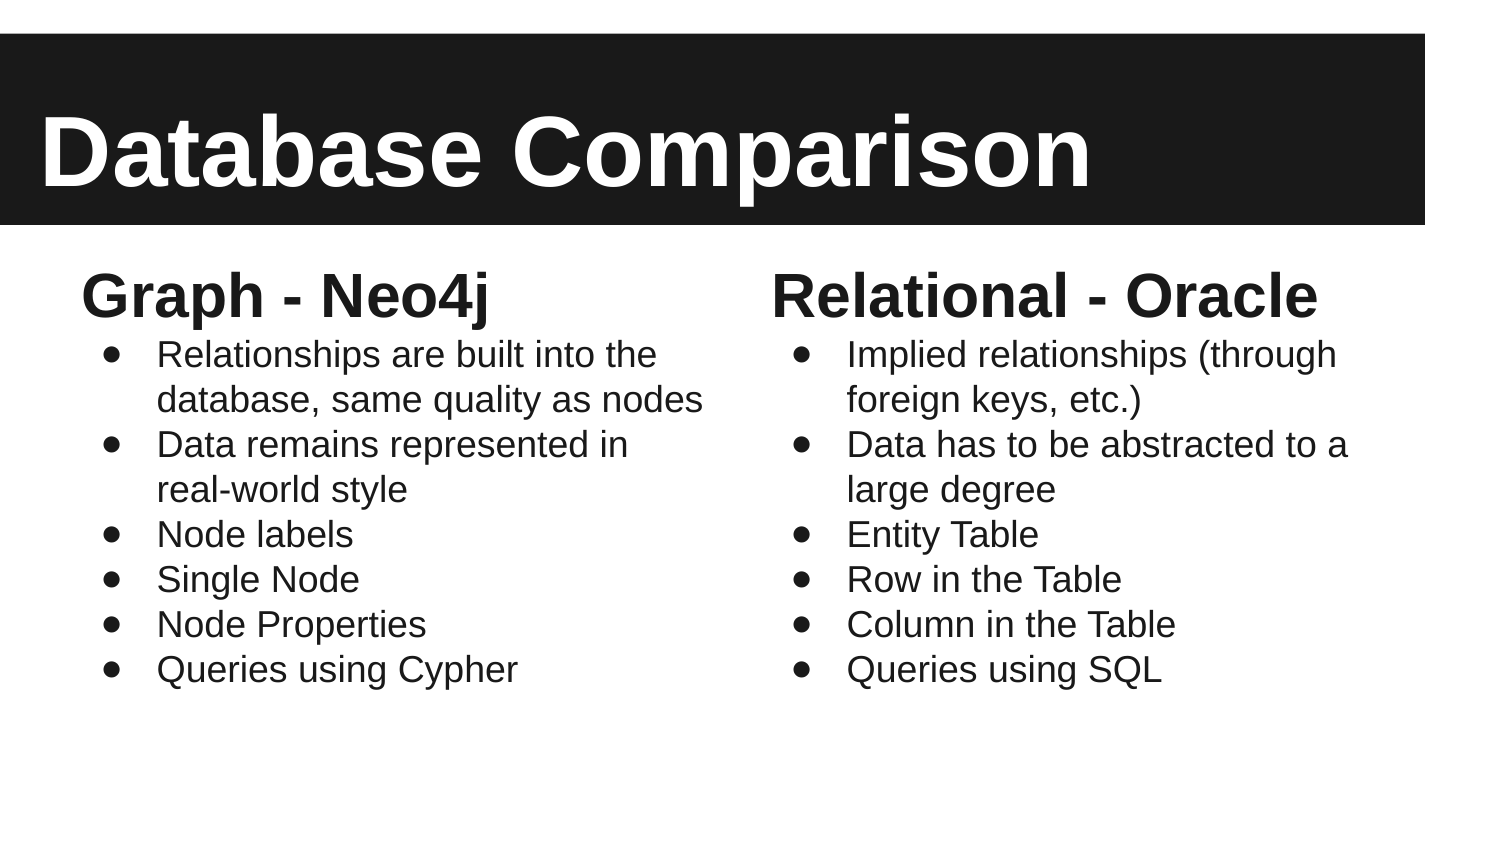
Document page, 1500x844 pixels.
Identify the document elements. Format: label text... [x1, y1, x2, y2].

list Relational - Oracle Implied relationships (through foreign keys, etc.) Data has to be abstracted to a large degree Entity Table Row in the Table Column in the Table Queries using SQL [756, 239, 1418, 809]
title Database Comparison [25, 33, 1439, 221]
list Graph - Neo4j Relationships are built into the database, same quality as nodes Data remains represented in real-world style Node labels Single Node Node Properties Queries using Cypher [66, 239, 728, 809]
